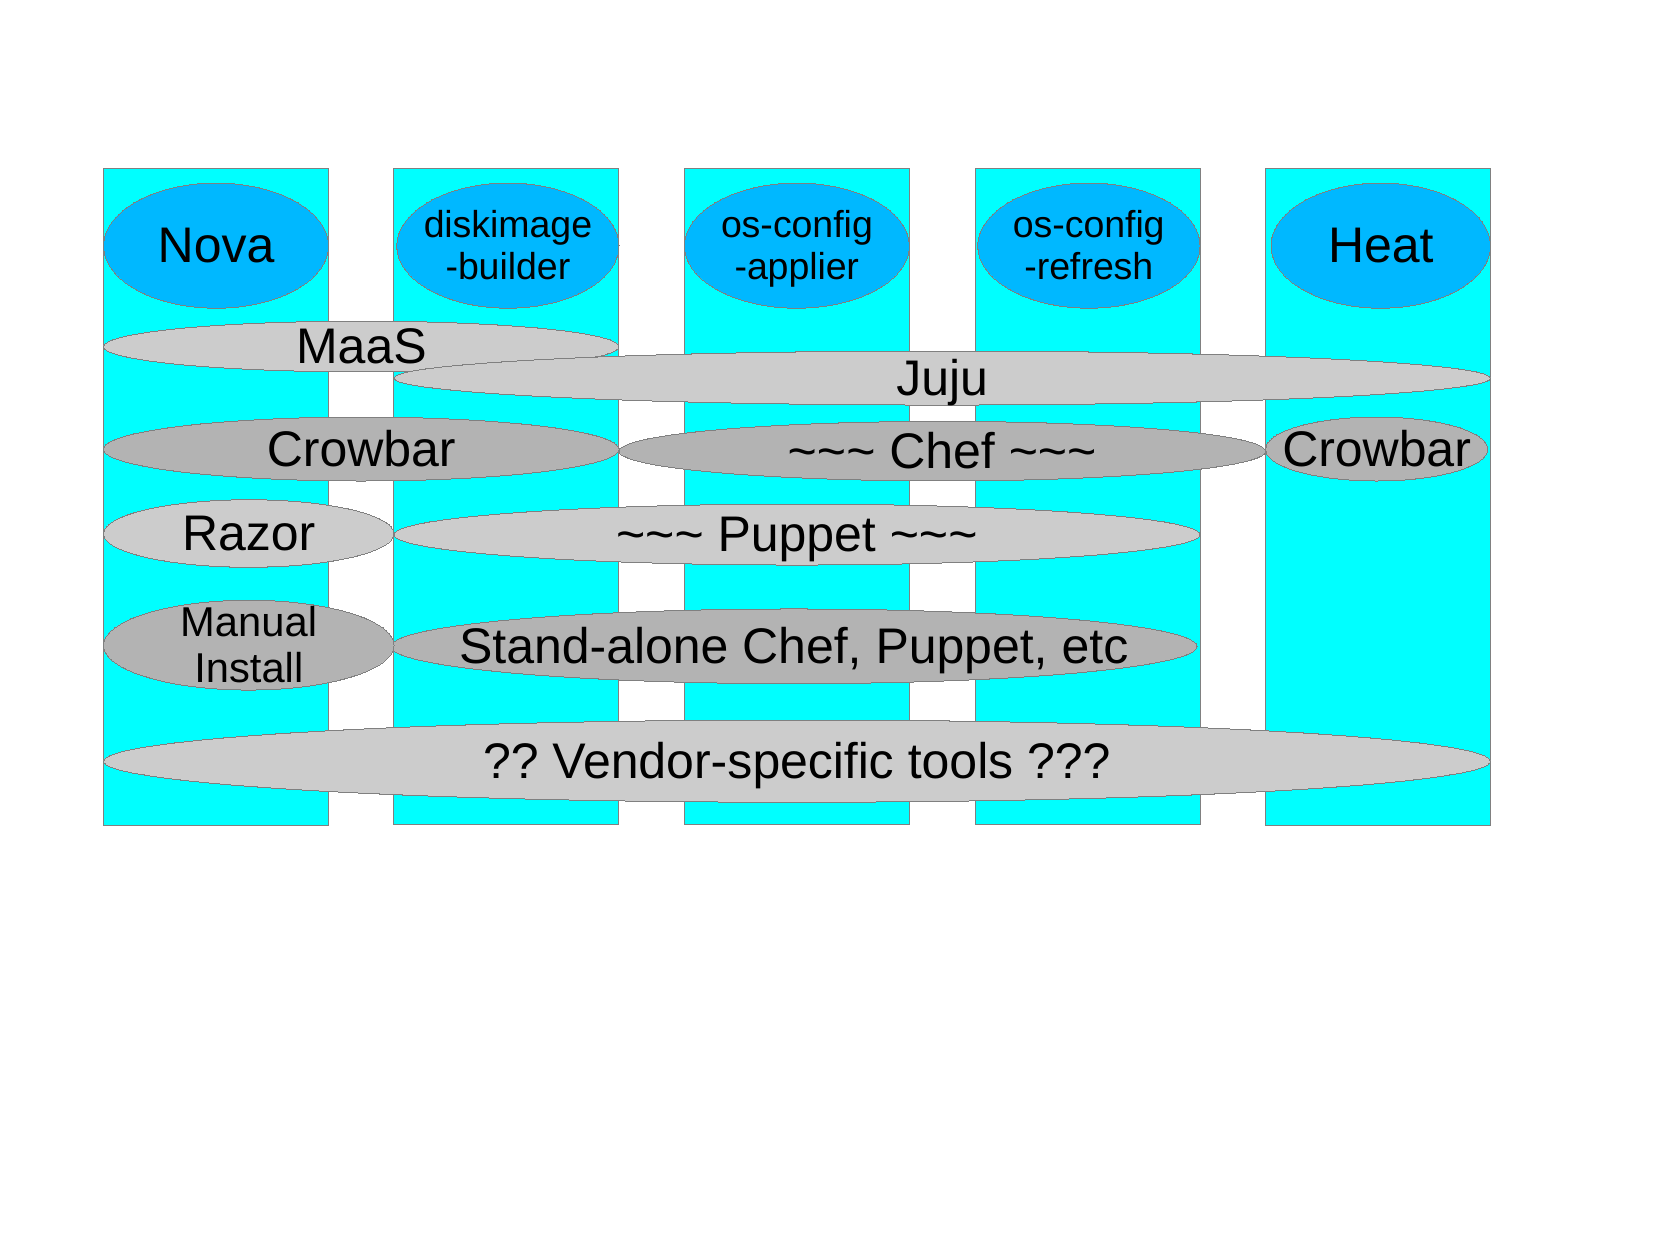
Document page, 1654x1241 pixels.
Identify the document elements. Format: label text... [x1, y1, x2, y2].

text_box [975, 795, 1201, 825]
text_box [1265, 763, 1491, 826]
text_box [103, 168, 329, 240]
text_box [684, 470, 910, 505]
text_box os-config -refresh [977, 183, 1201, 309]
text_box [605, 349, 619, 356]
text_box ~~~ Chef ~~~ [618, 421, 1266, 481]
text_box [393, 168, 619, 344]
text_box Nova [103, 183, 329, 309]
text_box [393, 651, 619, 727]
text_box ?? Vendor-specific tools ??? [103, 720, 1491, 803]
text_box [103, 763, 329, 826]
text_box Crowbar [1265, 417, 1488, 482]
text_box [684, 168, 910, 241]
text_box [684, 251, 910, 354]
text_box [975, 402, 1201, 433]
text_box [393, 379, 619, 446]
text_box Heat [1271, 183, 1491, 309]
text_box [103, 451, 329, 531]
text_box [393, 537, 619, 641]
text_box Razor [103, 499, 394, 568]
text_box Manual Install [103, 600, 395, 691]
text_box diskimage -builder [396, 183, 620, 309]
text_box [975, 168, 1201, 354]
text_box [1265, 379, 1491, 760]
text_box [1265, 168, 1491, 377]
text_box Stand-alone Chef, Puppet, etc [394, 608, 1198, 684]
text_box [975, 470, 1201, 534]
text_box [103, 251, 329, 345]
text_box [684, 683, 910, 720]
text_box [393, 795, 619, 825]
text_box [684, 802, 910, 825]
text_box MaaS [103, 321, 619, 372]
text_box [393, 372, 403, 378]
text_box [684, 402, 910, 433]
text_box [103, 536, 329, 641]
text_box [103, 348, 329, 447]
text_box [393, 452, 619, 532]
text_box [975, 535, 1201, 727]
text_box Crowbar [103, 417, 619, 482]
text_box os-config -applier [684, 183, 910, 309]
text_box [684, 564, 910, 610]
text_box Juju [393, 351, 1491, 406]
text_box ~~~ Puppet ~~~ [393, 504, 1201, 566]
text_box [103, 649, 329, 760]
